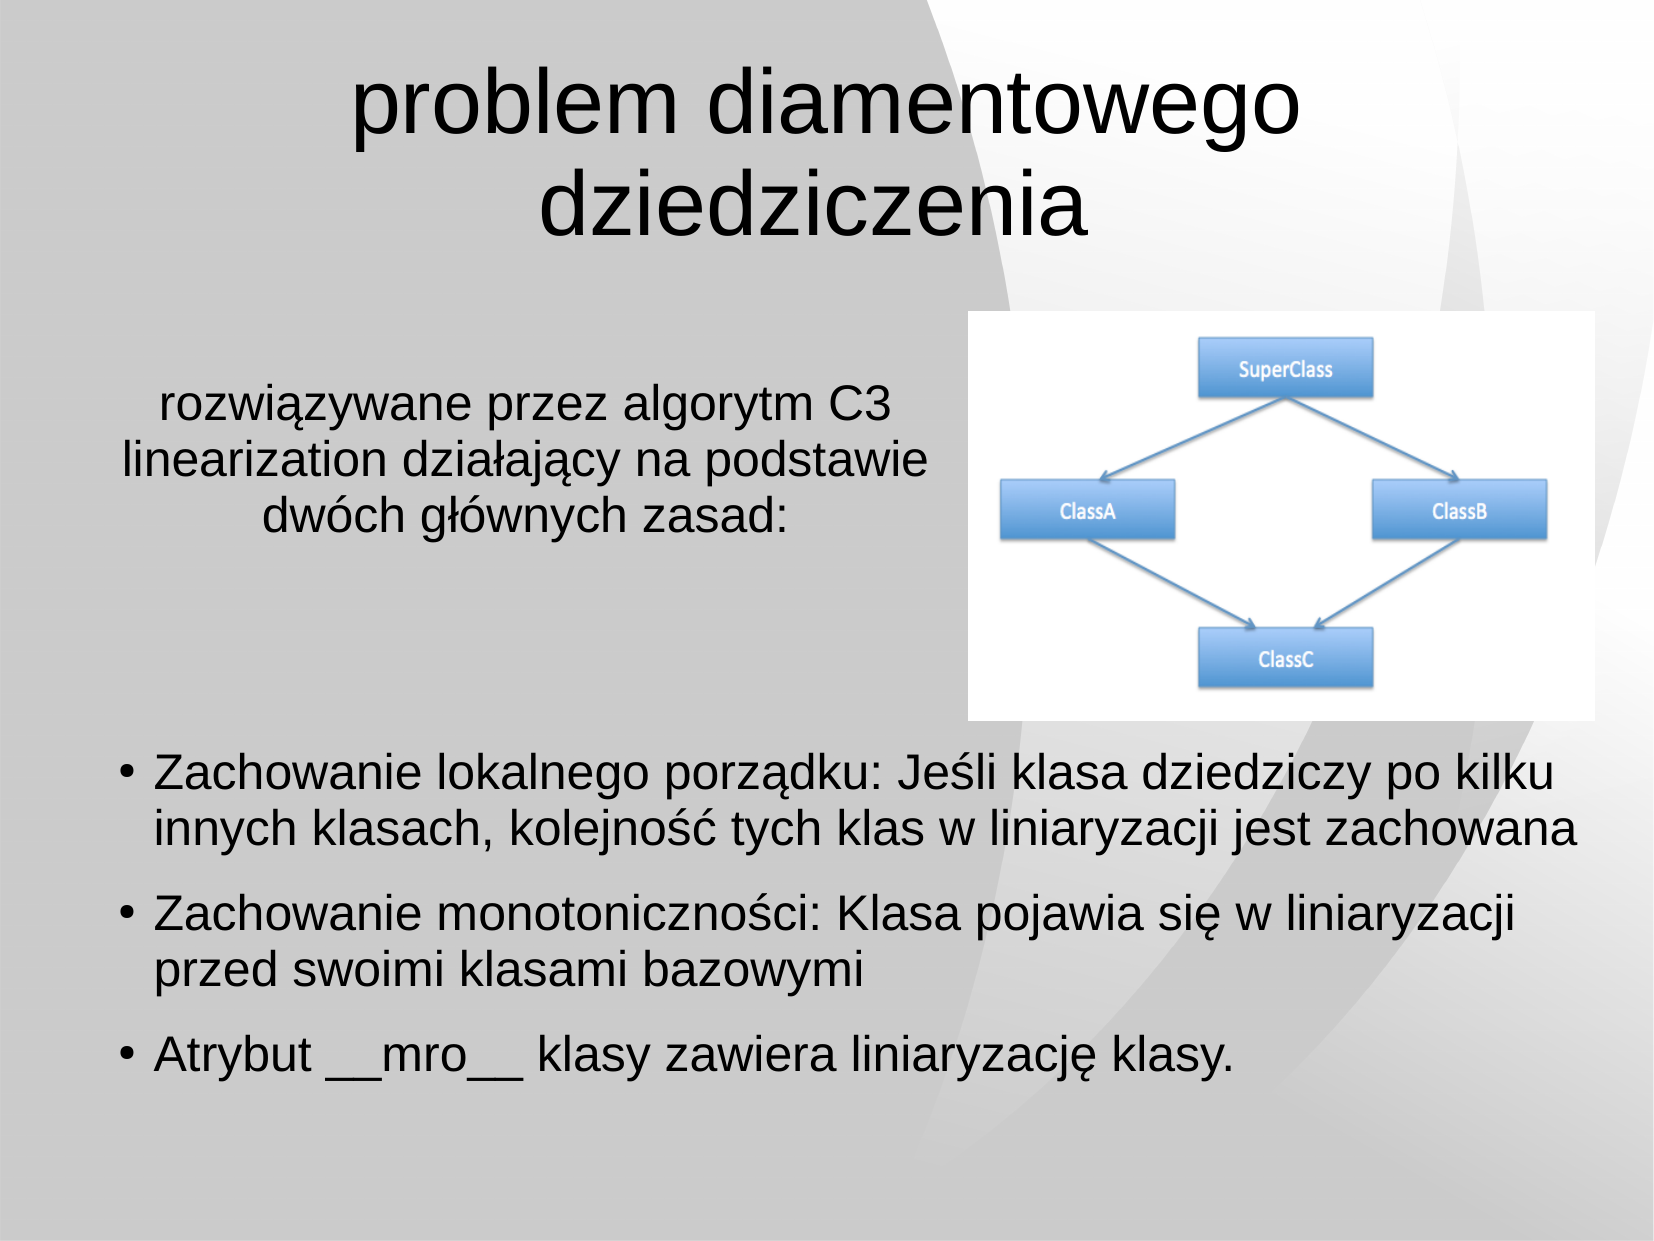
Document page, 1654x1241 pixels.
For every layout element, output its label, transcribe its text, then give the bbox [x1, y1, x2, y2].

list Zachowanie lokalnego porządku: Jeśli klasa dziedziczy po kilku innych klasach, kolejność tych klas w liniaryzacji jest zachowana Zachowanie monotoniczności: Klasa pojawia się w liniaryzacji przed swoimi klasami bazowymi Atrybut __mro__ klasy zawiera liniaryzację klasy. [118, 744, 1595, 1138]
picture [0, 0, 1654, 1241]
title problem diamentowego dziedziczenia [82, 49, 1571, 257]
list rozwiązywane przez algorytm C3 linearization działający na podstawie dwóch głównych zasad: [118, 319, 934, 714]
